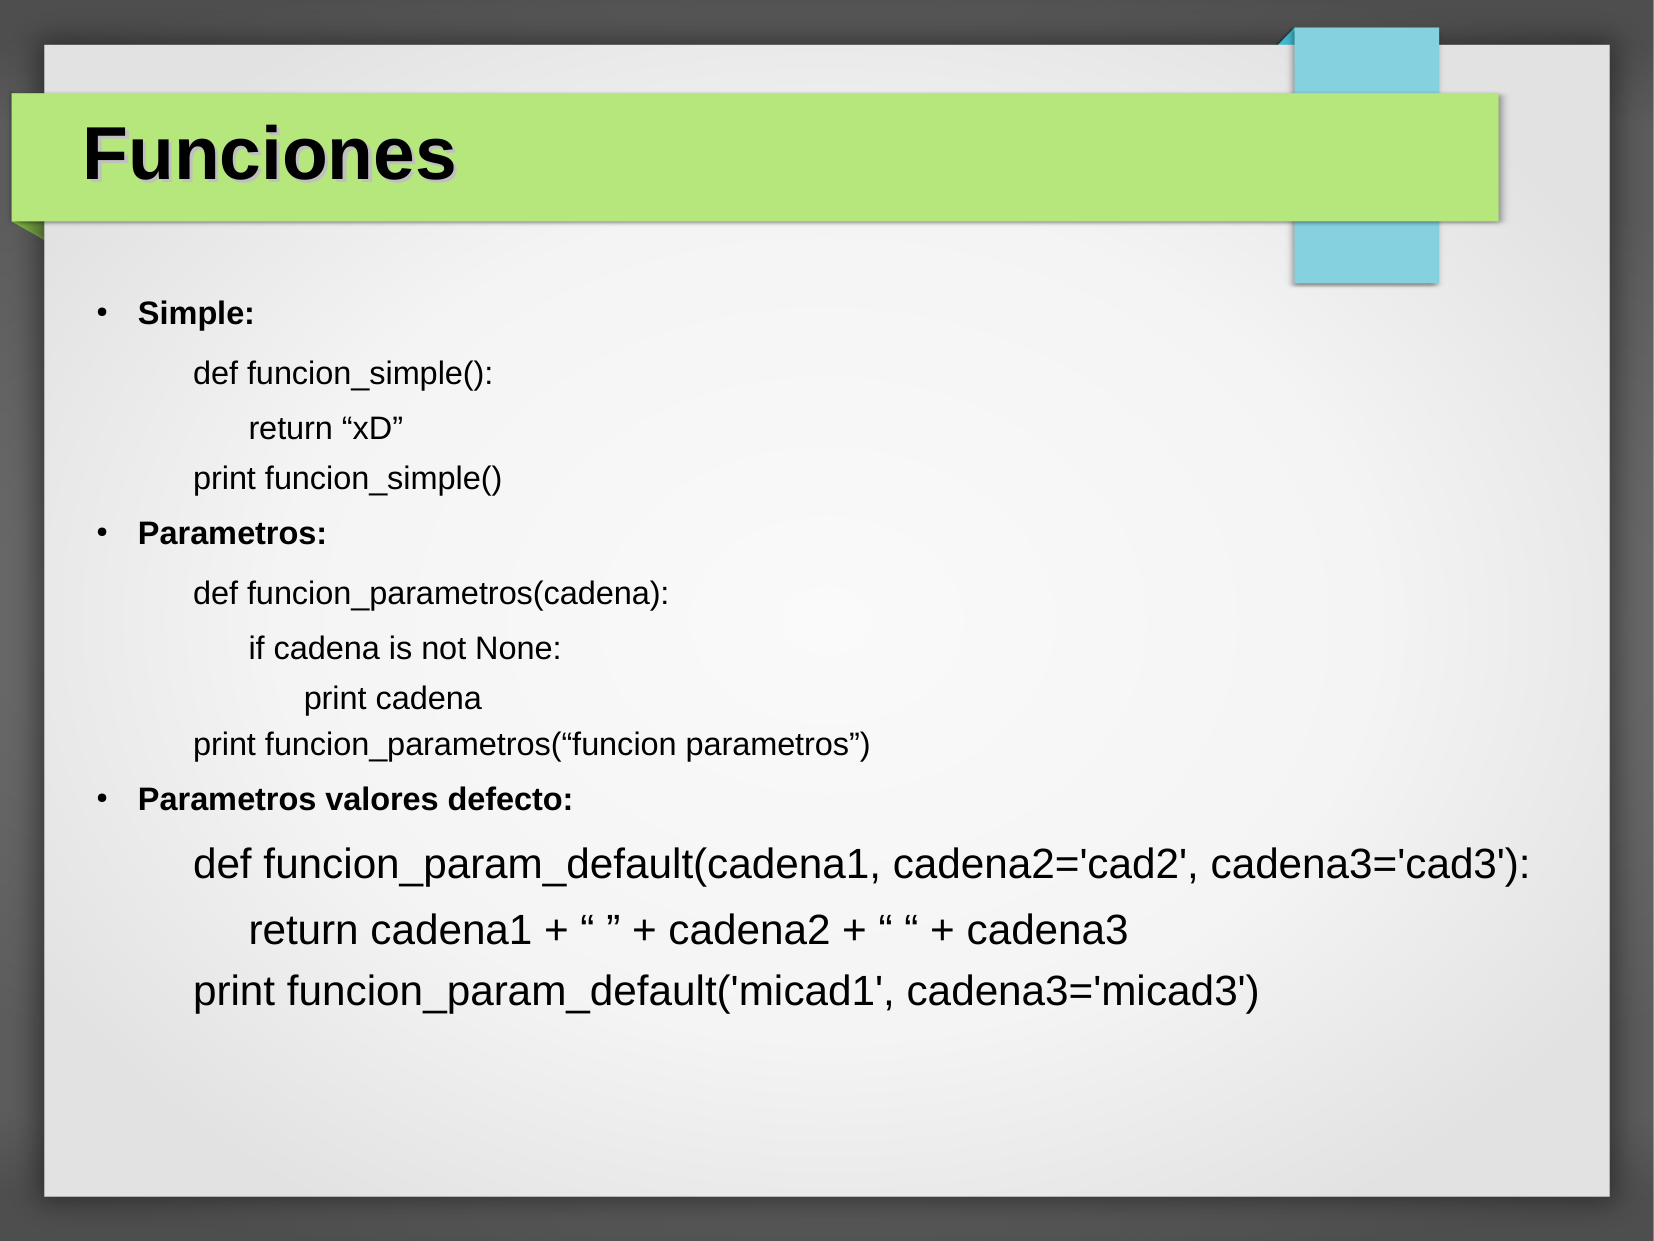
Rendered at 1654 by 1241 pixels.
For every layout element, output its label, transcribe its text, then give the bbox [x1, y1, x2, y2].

title Funciones [82, 94, 1264, 213]
list Simple: def funcion_simple(): return “xD” print funcion_simple() Parametros: def funcion_parametros(cadena): if cadena is not None: print cadena print funcion_parametros(“funcion parametros”) Parametros valores defecto: def funcion_param_default(cadena1, cadena2='cad2', cadena3='cad3'): return cadena1 + “ ” + cadena2 + “ “ + cadena3 print funcion_param_default('micad1', cadena3='micad3') [82, 295, 1571, 1015]
picture [0, 0, 1654, 1241]
